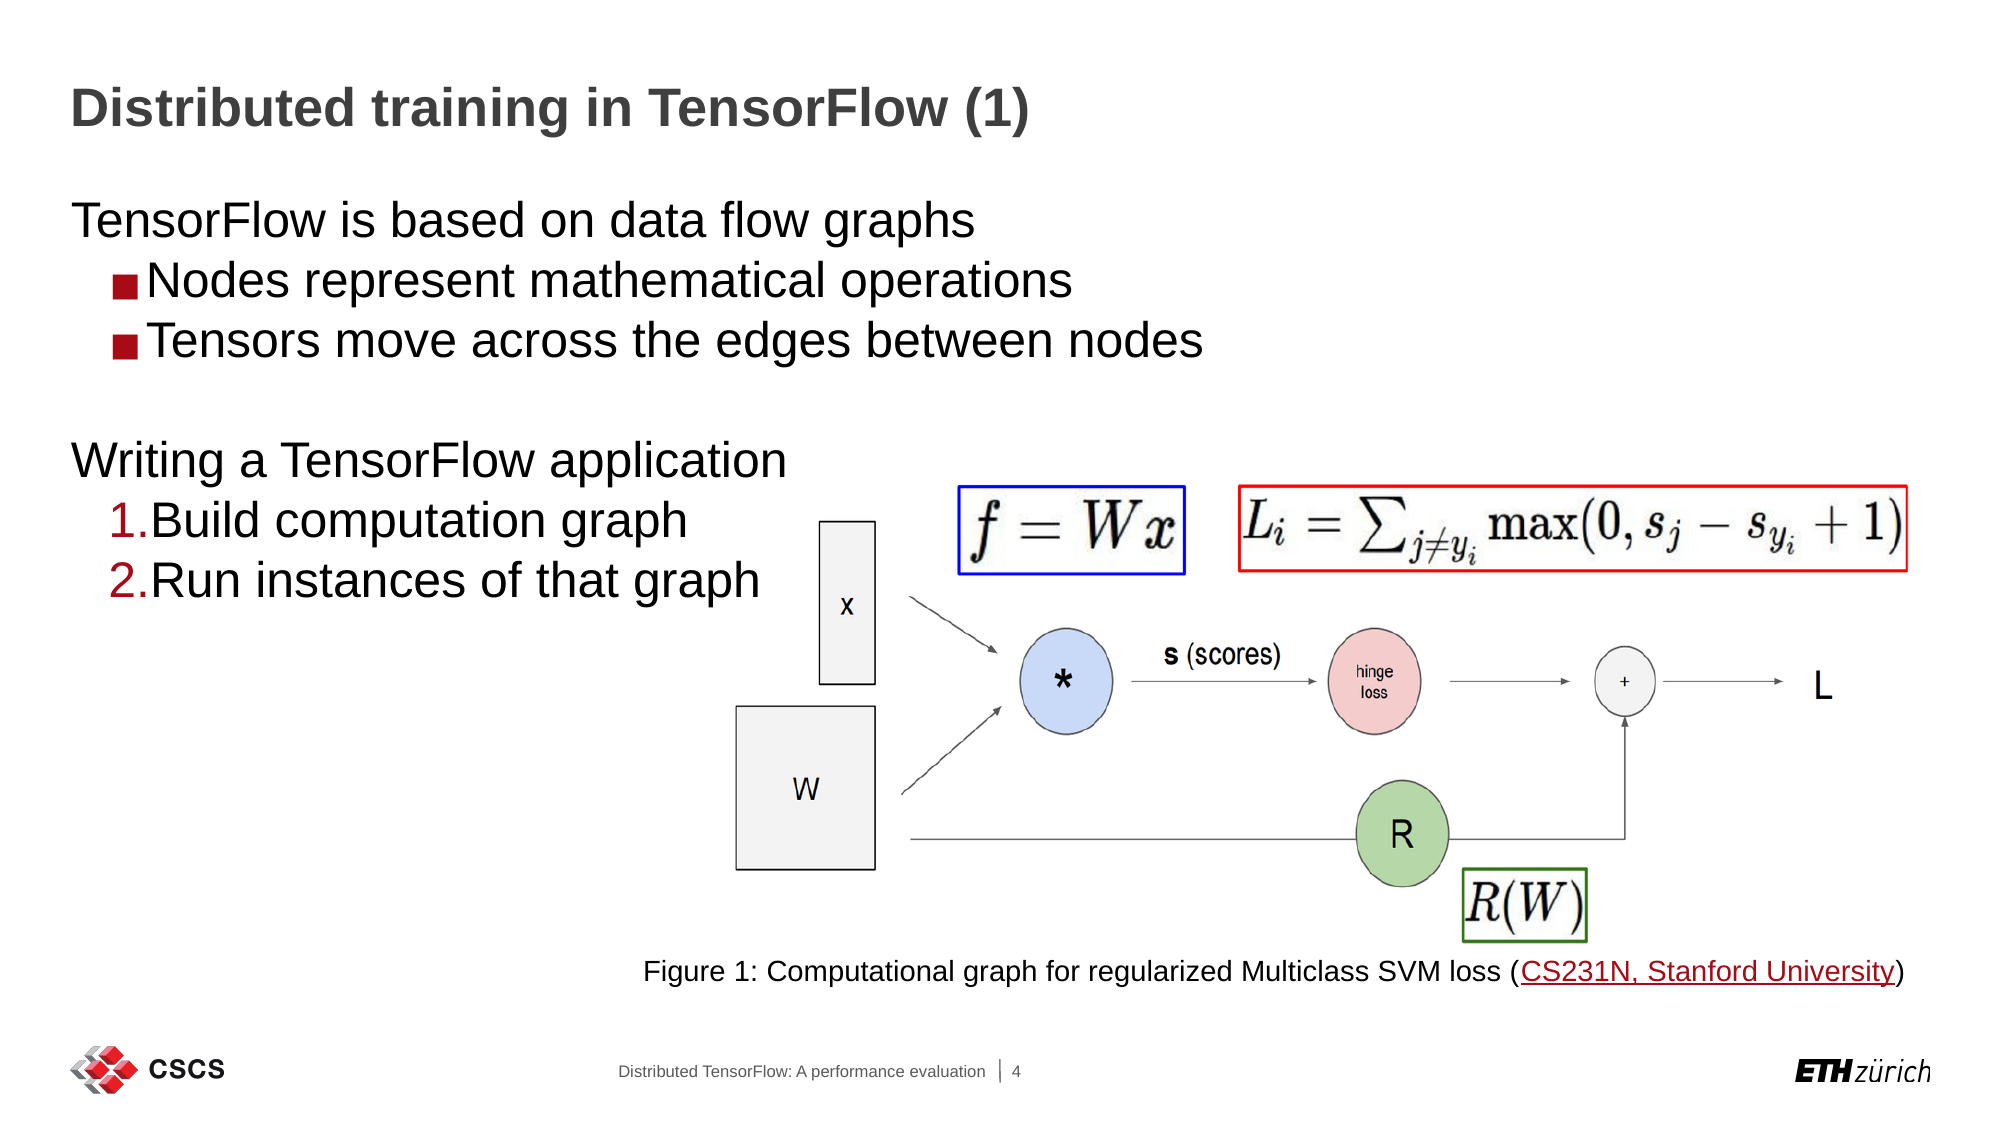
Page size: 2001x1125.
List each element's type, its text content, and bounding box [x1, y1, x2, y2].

footer Distributed TensorFlow: A performance evaluation [322, 1059, 998, 1083]
picture [57, 1033, 236, 1106]
slide_number <number> [999, 1059, 1063, 1083]
picture [1795, 1059, 1930, 1082]
title Distributed training in TensorFlow (1) [70, 7, 1930, 149]
list TensorFlow is based on data flow graphs Nodes represent mathematical operations Tensors move across the edges between nodes Writing a TensorFlow application Build computation graph Run instances of that graph [70, 178, 1930, 1022]
text_box Figure 1: Computational graph for regularized Multiclass SVM loss (CS231N, Stanford University) [628, 937, 1938, 993]
